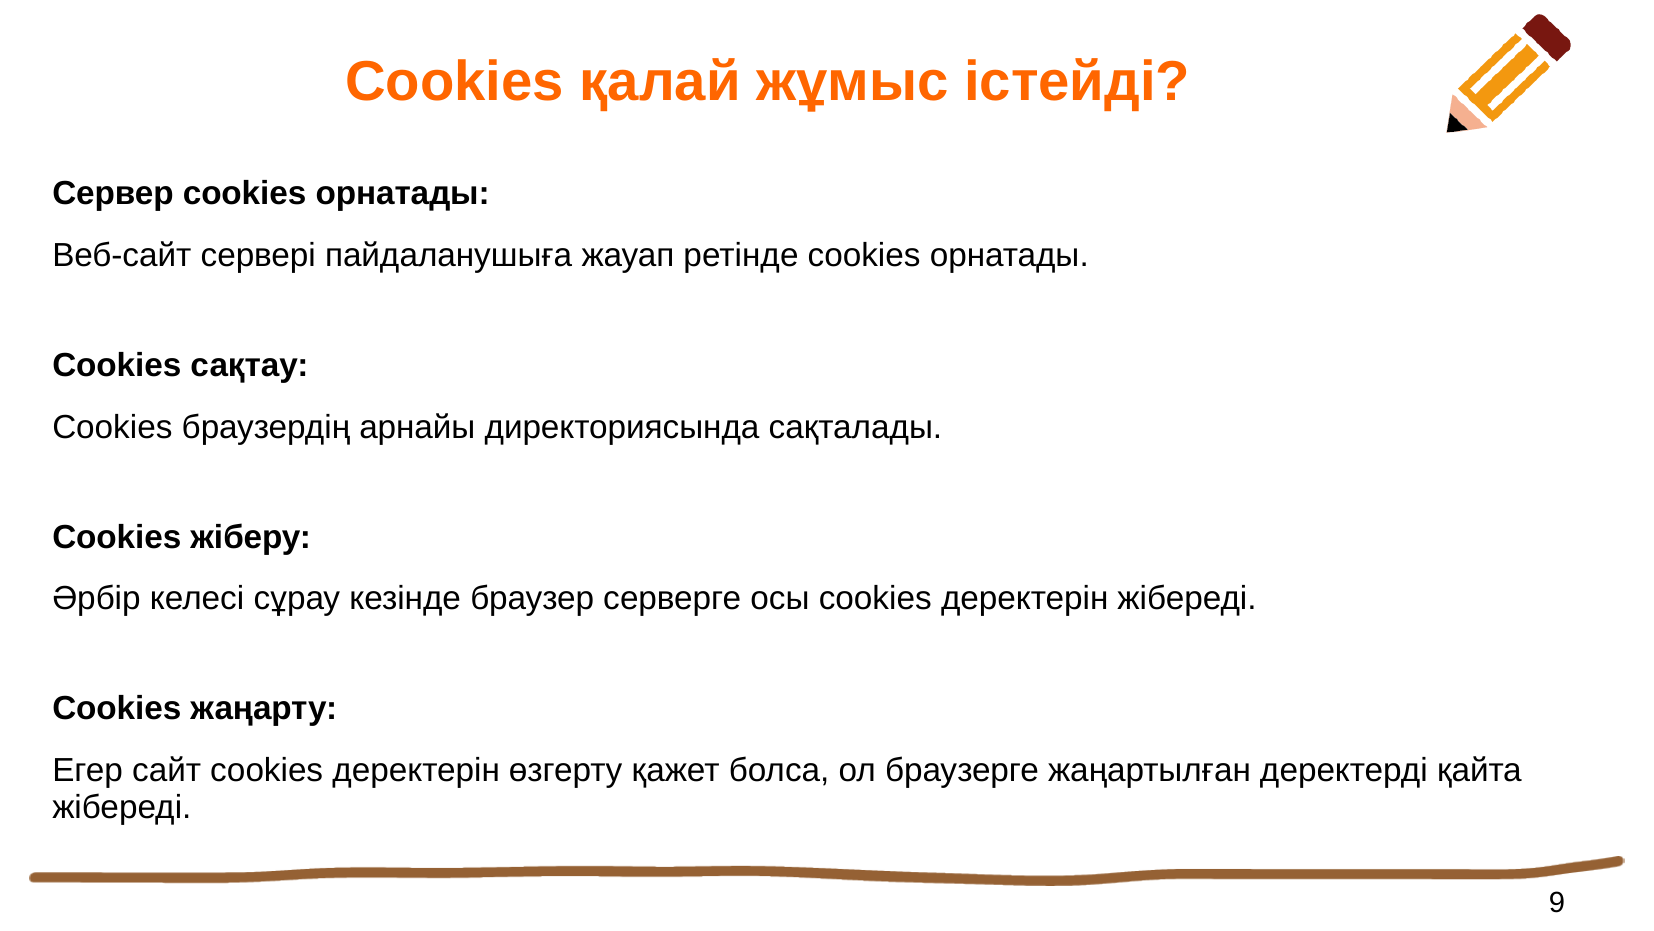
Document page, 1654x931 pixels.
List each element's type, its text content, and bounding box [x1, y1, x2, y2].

title Cookies қалай жұмыс істейді? [88, 29, 1447, 133]
picture [1446, 14, 1571, 133]
picture [29, 856, 1625, 886]
text_box Сервер cookies орнатады: Веб-сайт сервері пайдаланушыға жауап ретінде cookies орнатады. Cookies сақтау: Cookies браузердің арнайы директориясында сақталады. Cookies жіберу: Әрбір келесі сұрау кезінде браузер серверге осы cookies деректерін жібереді. Cookies жаңарту: Егер сайт cookies деректерін өзгерту қажет болса, ол браузерге жаңартылған деректерді қайта жібереді. [37, 167, 1613, 805]
